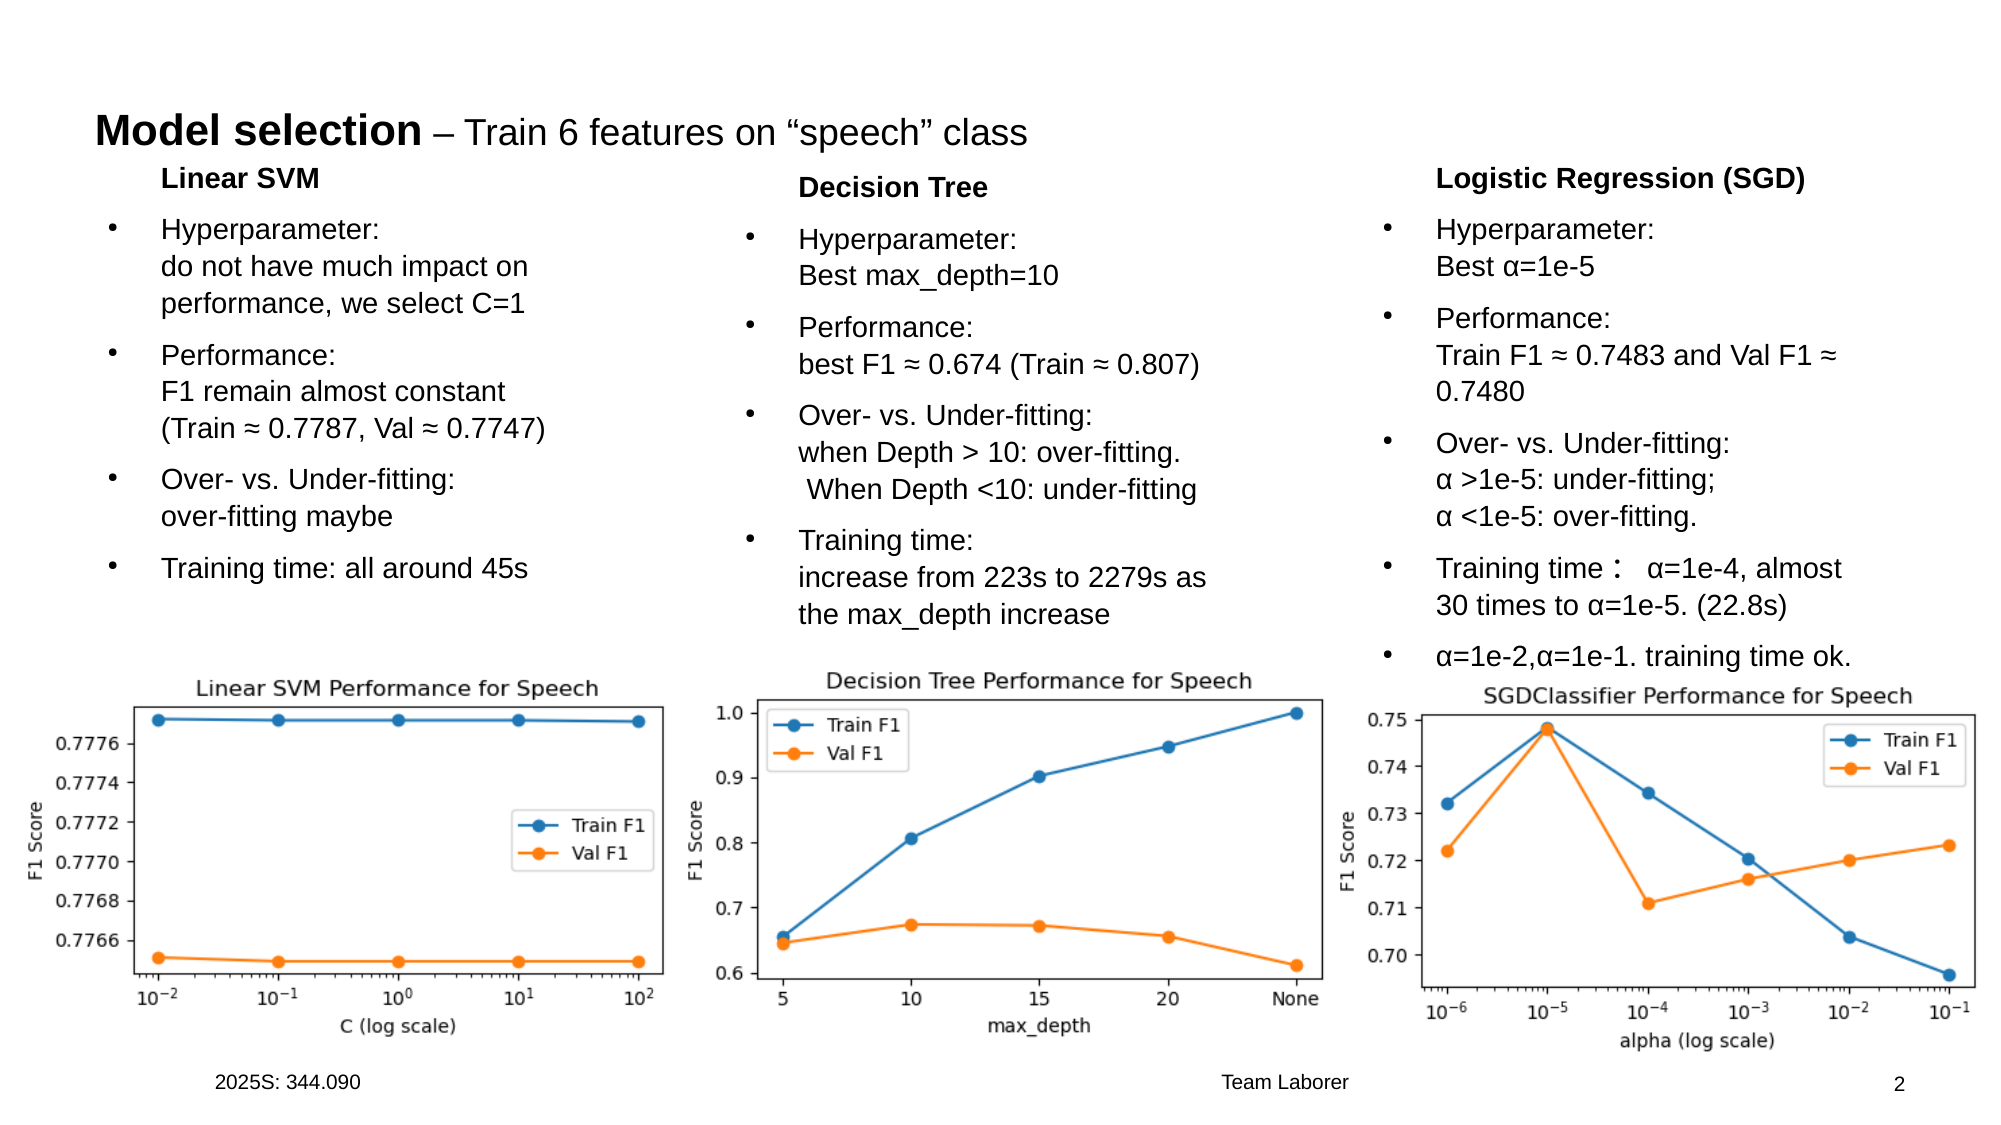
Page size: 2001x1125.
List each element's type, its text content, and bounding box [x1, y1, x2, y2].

title Model selection – Train 6 features on “speech” class [79, 94, 1905, 257]
list Decision Tree Hyperparameter: Best max_depth=10 Performance: best F1 ≈ 0.674 (Train ≈ 0.807) Over- vs. Under-fitting: when Depth > 10: over-fitting. When Depth <10: under-fitting Training time: increase from 223s to 2279s as the max_depth increase [712, 159, 1236, 623]
picture [15, 659, 1988, 1066]
list Linear SVM Hyperparameter: do not have much impact on performance, we select C=1 Performance: F1 remain almost constant (Train ≈ 0.7787, Val ≈ 0.7747) Over- vs. Under-fitting: over-fitting maybe Training time: all around 45s [75, 149, 598, 563]
list Logistic Regression (SGD) Hyperparameter: Best α=1e-5 Performance: Train F1 ≈ 0.7483 and Val F1 ≈ 0.7480 Over- vs. Under-fitting: α >1e-5: under-fitting; α <1e-5: over-fitting. Training time：α=1e-4, almost 30 times to α=1e-5. (22.8s) α=1e-2,α=1e-1. training time ok. [1350, 149, 1873, 638]
